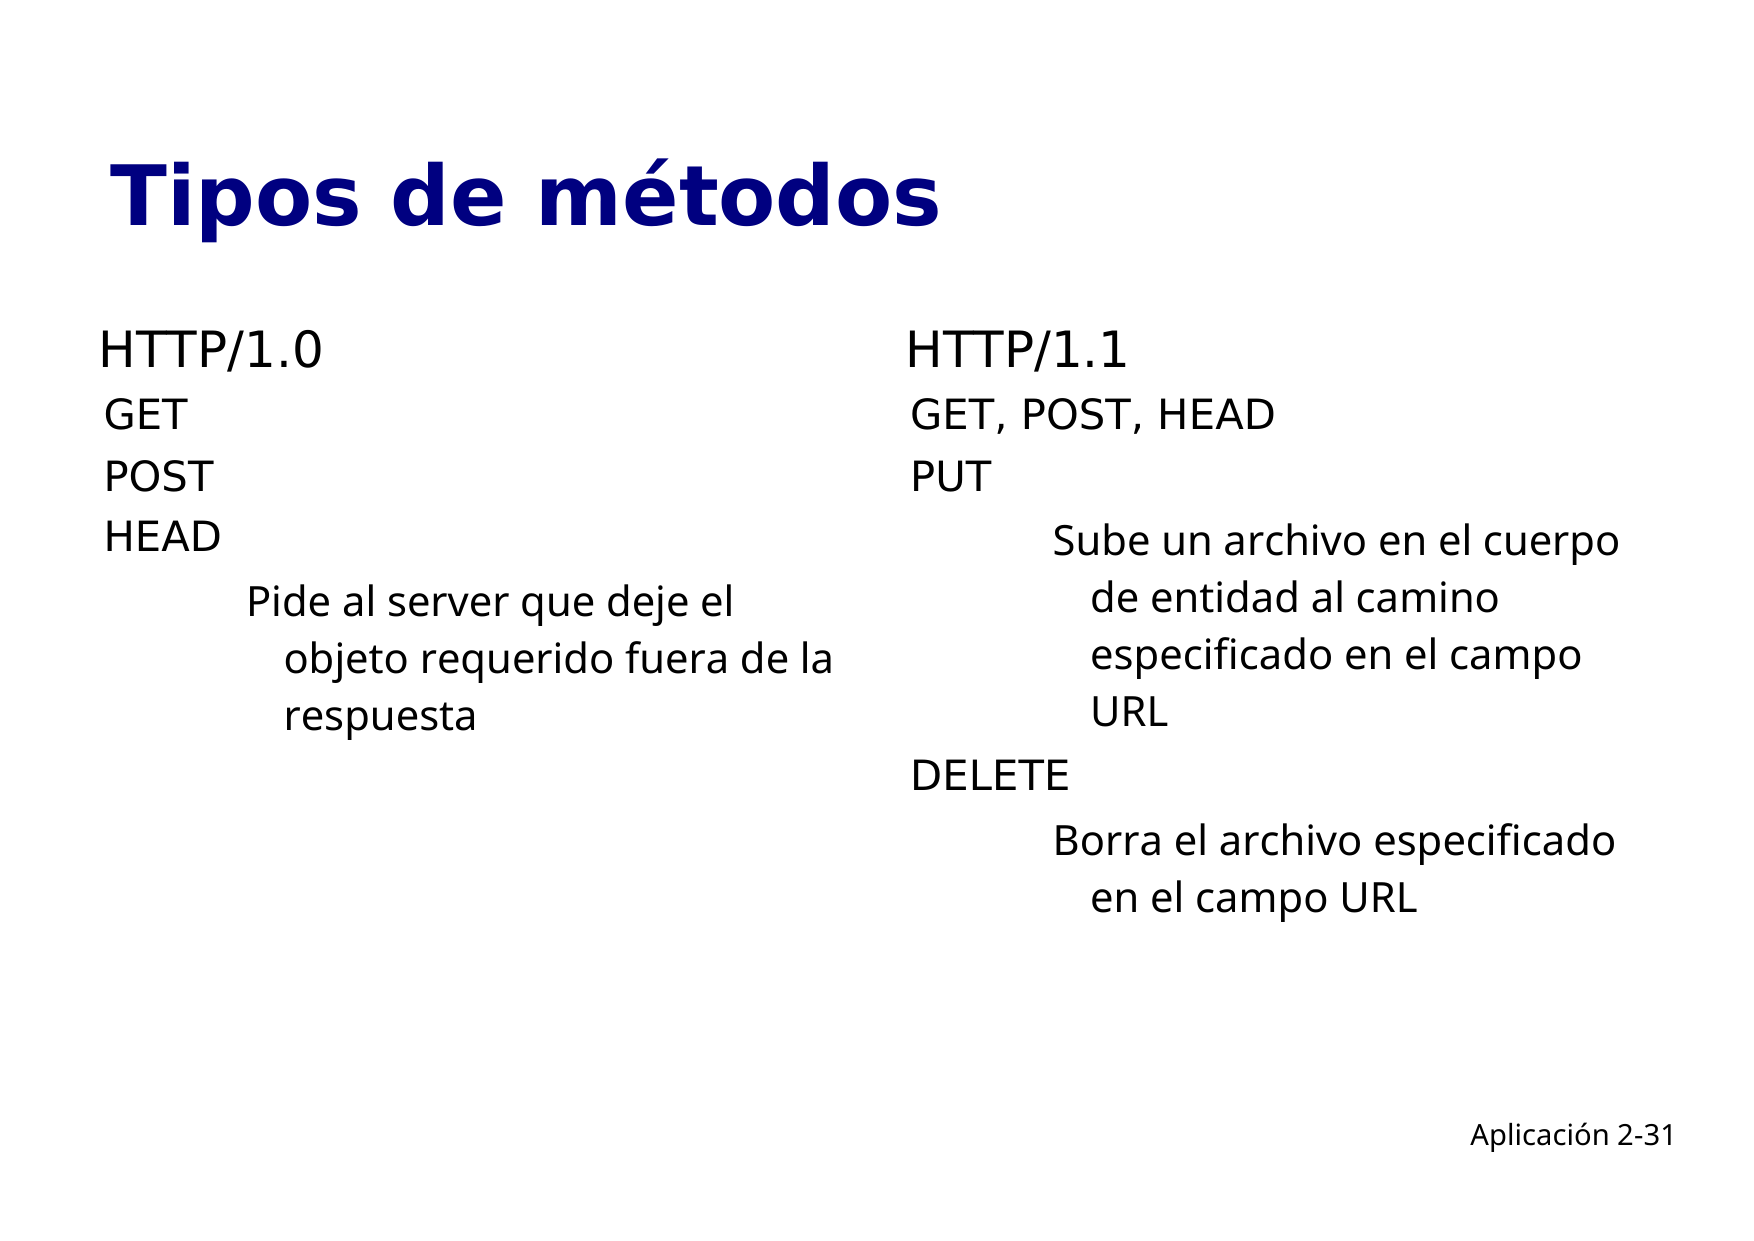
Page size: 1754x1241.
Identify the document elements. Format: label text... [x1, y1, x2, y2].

list HTTP/1.1 GET, POST, HEAD PUT Sube un archivo en el cuerpo de entidad al camino especificado en el campo URL DELETE Borra el archivo especificado en el campo URL [902, 320, 1672, 937]
title Tipos de métodos [95, 88, 1671, 305]
list HTTP/1.0 GET POST HEAD Pide al server que deje el objeto requerido fuera de la respuesta [95, 320, 865, 733]
